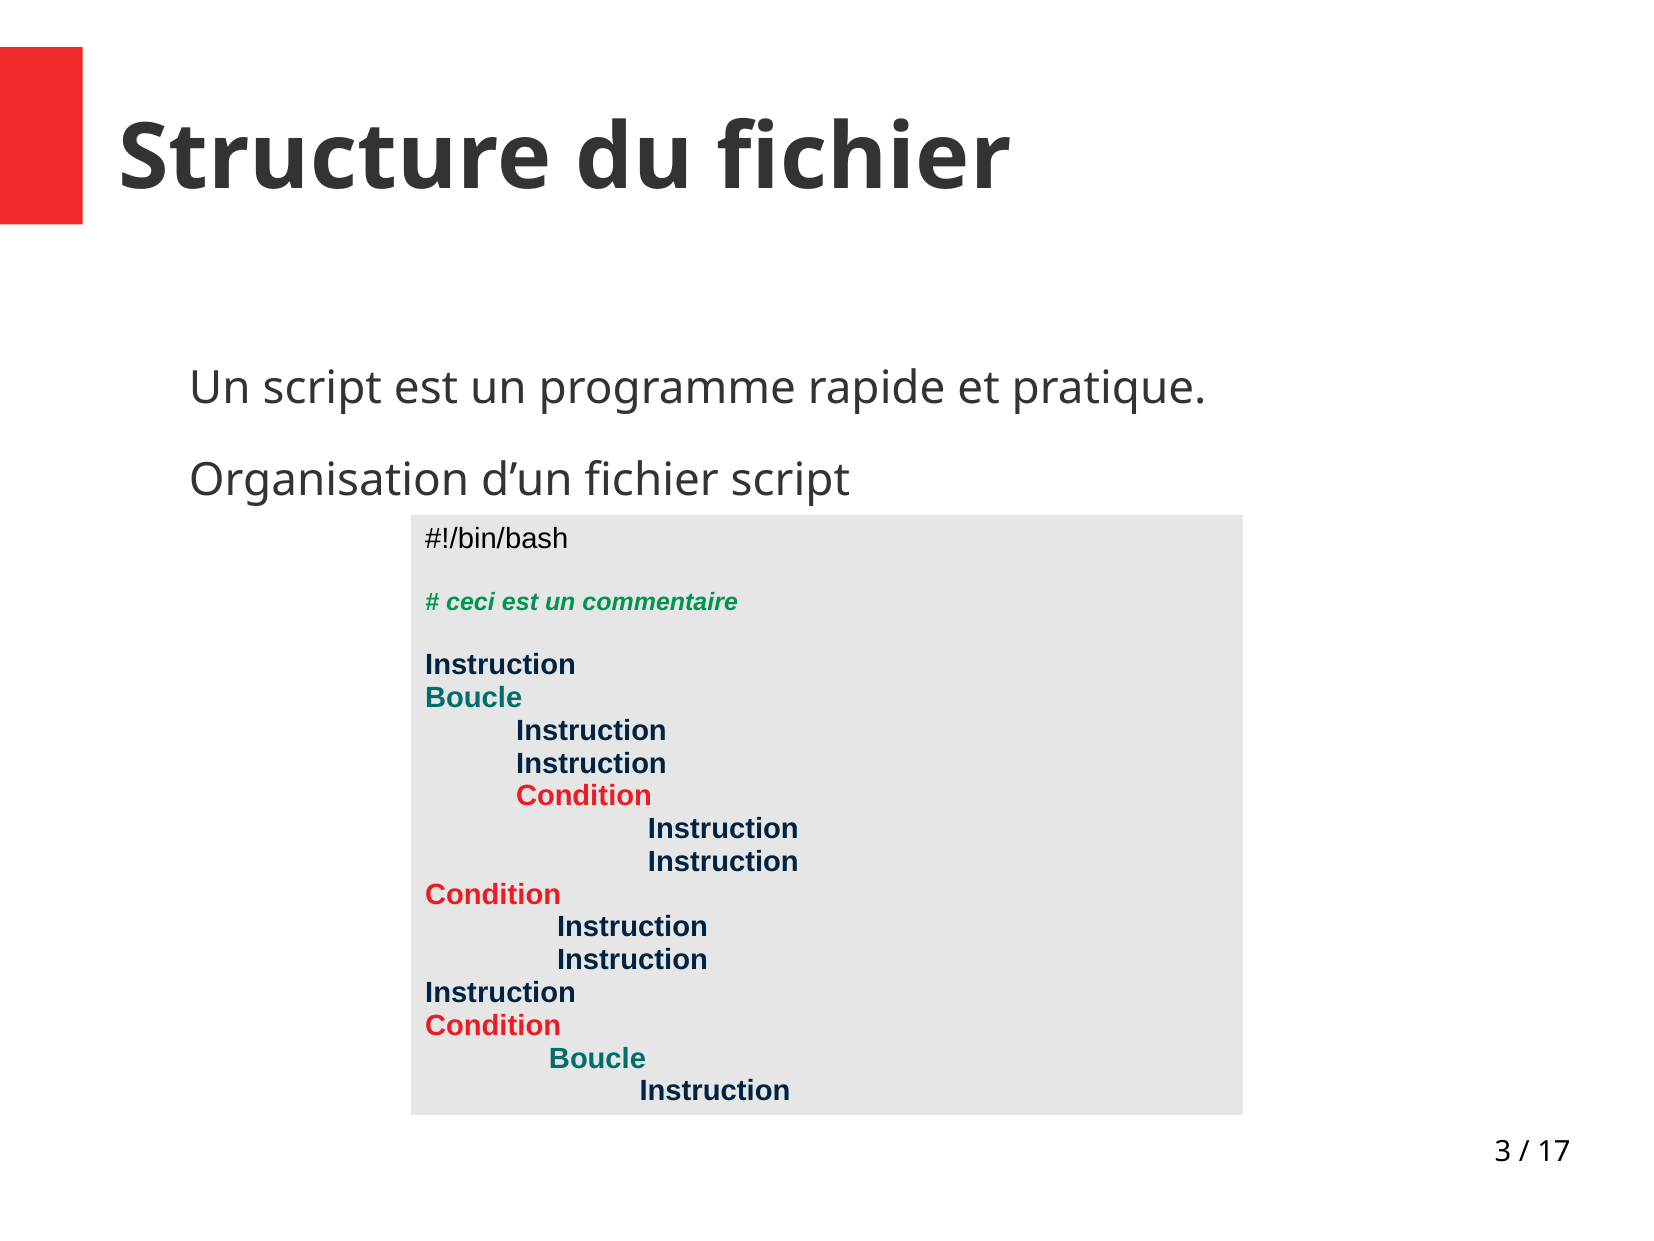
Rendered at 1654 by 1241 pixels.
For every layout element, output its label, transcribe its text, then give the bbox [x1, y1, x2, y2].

title Structure du fichier [118, 49, 1571, 257]
list Un script est un programme rapide et pratique. Organisation d’un fichier script [118, 354, 1536, 1074]
table_header #!/bin/bash # ceci est un commentaire Instruction Boucle Instruction Instruction Condition Instruction Instruction Condition Instruction Instruction Instruction Condition Boucle Instruction [411, 515, 1243, 1115]
